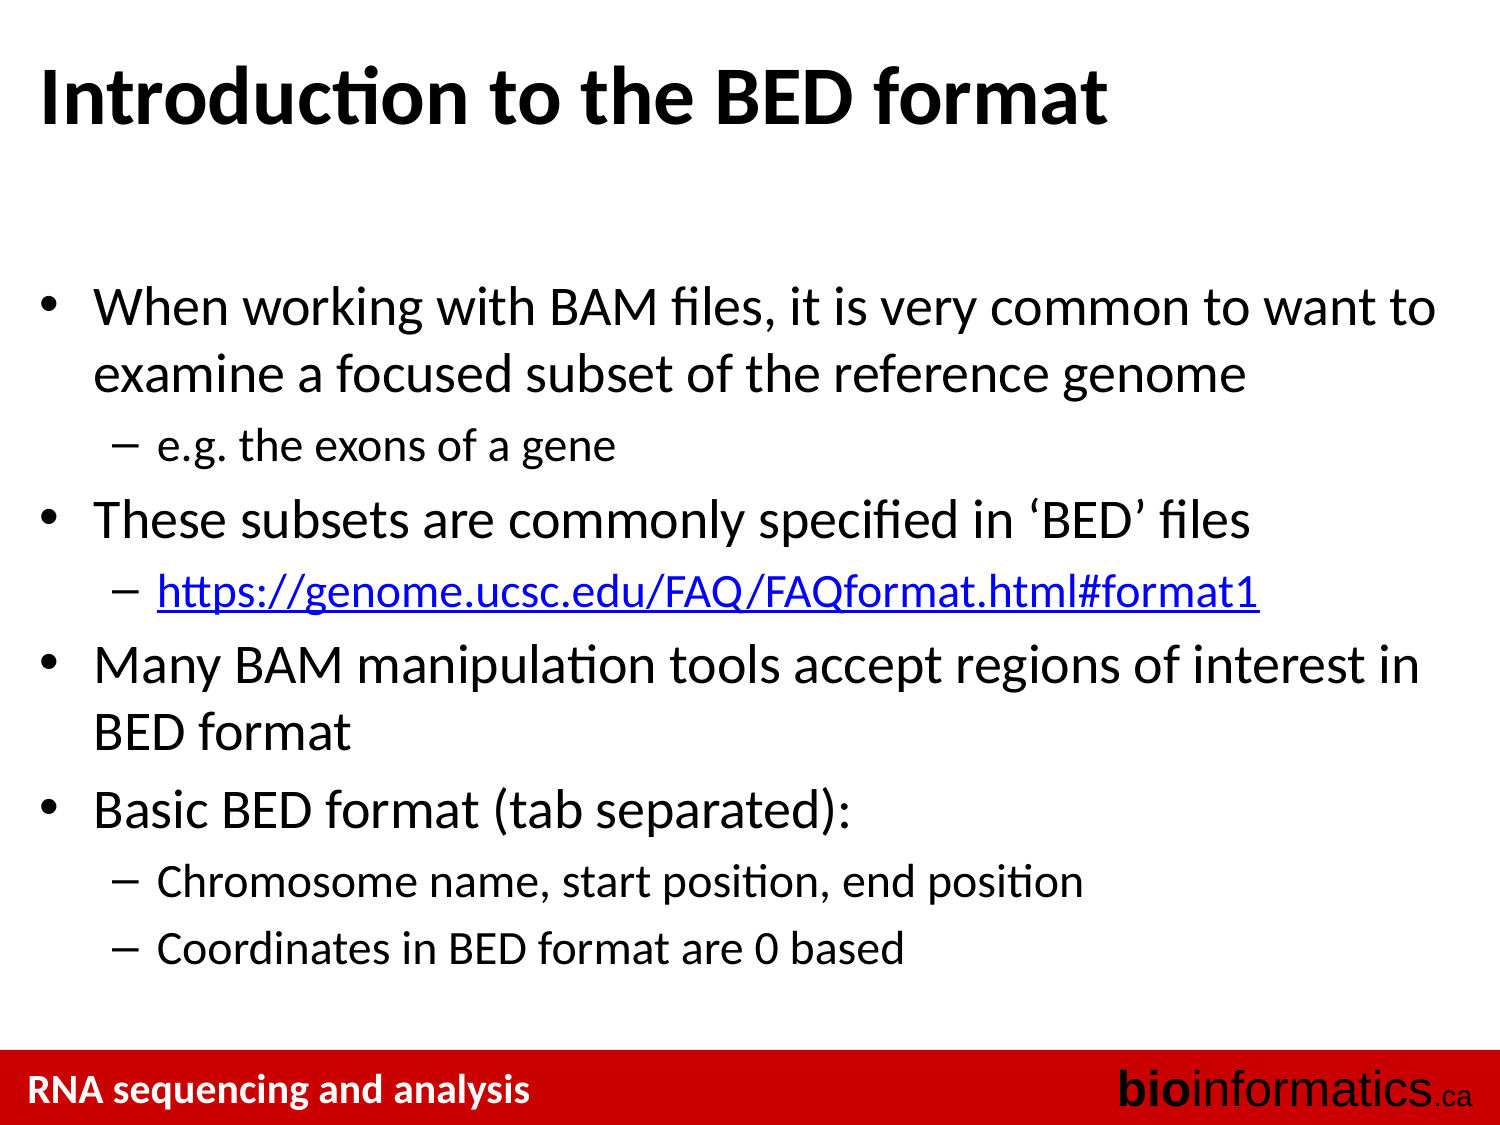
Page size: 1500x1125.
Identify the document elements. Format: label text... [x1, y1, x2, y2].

title Introduction to the BED format [24, 0, 1475, 185]
list When working with BAM files, it is very common to want to examine a focused subset of the reference genome e.g. the exons of a gene These subsets are commonly specified in ‘BED’ files https://genome.ucsc.edu/FAQ/FAQformat.html#format1 Many BAM manipulation tools accept regions of interest in BED format Basic BED format (tab separated): Chromosome name, start position, end position Coordinates in BED format are 0 based [24, 262, 1475, 988]
